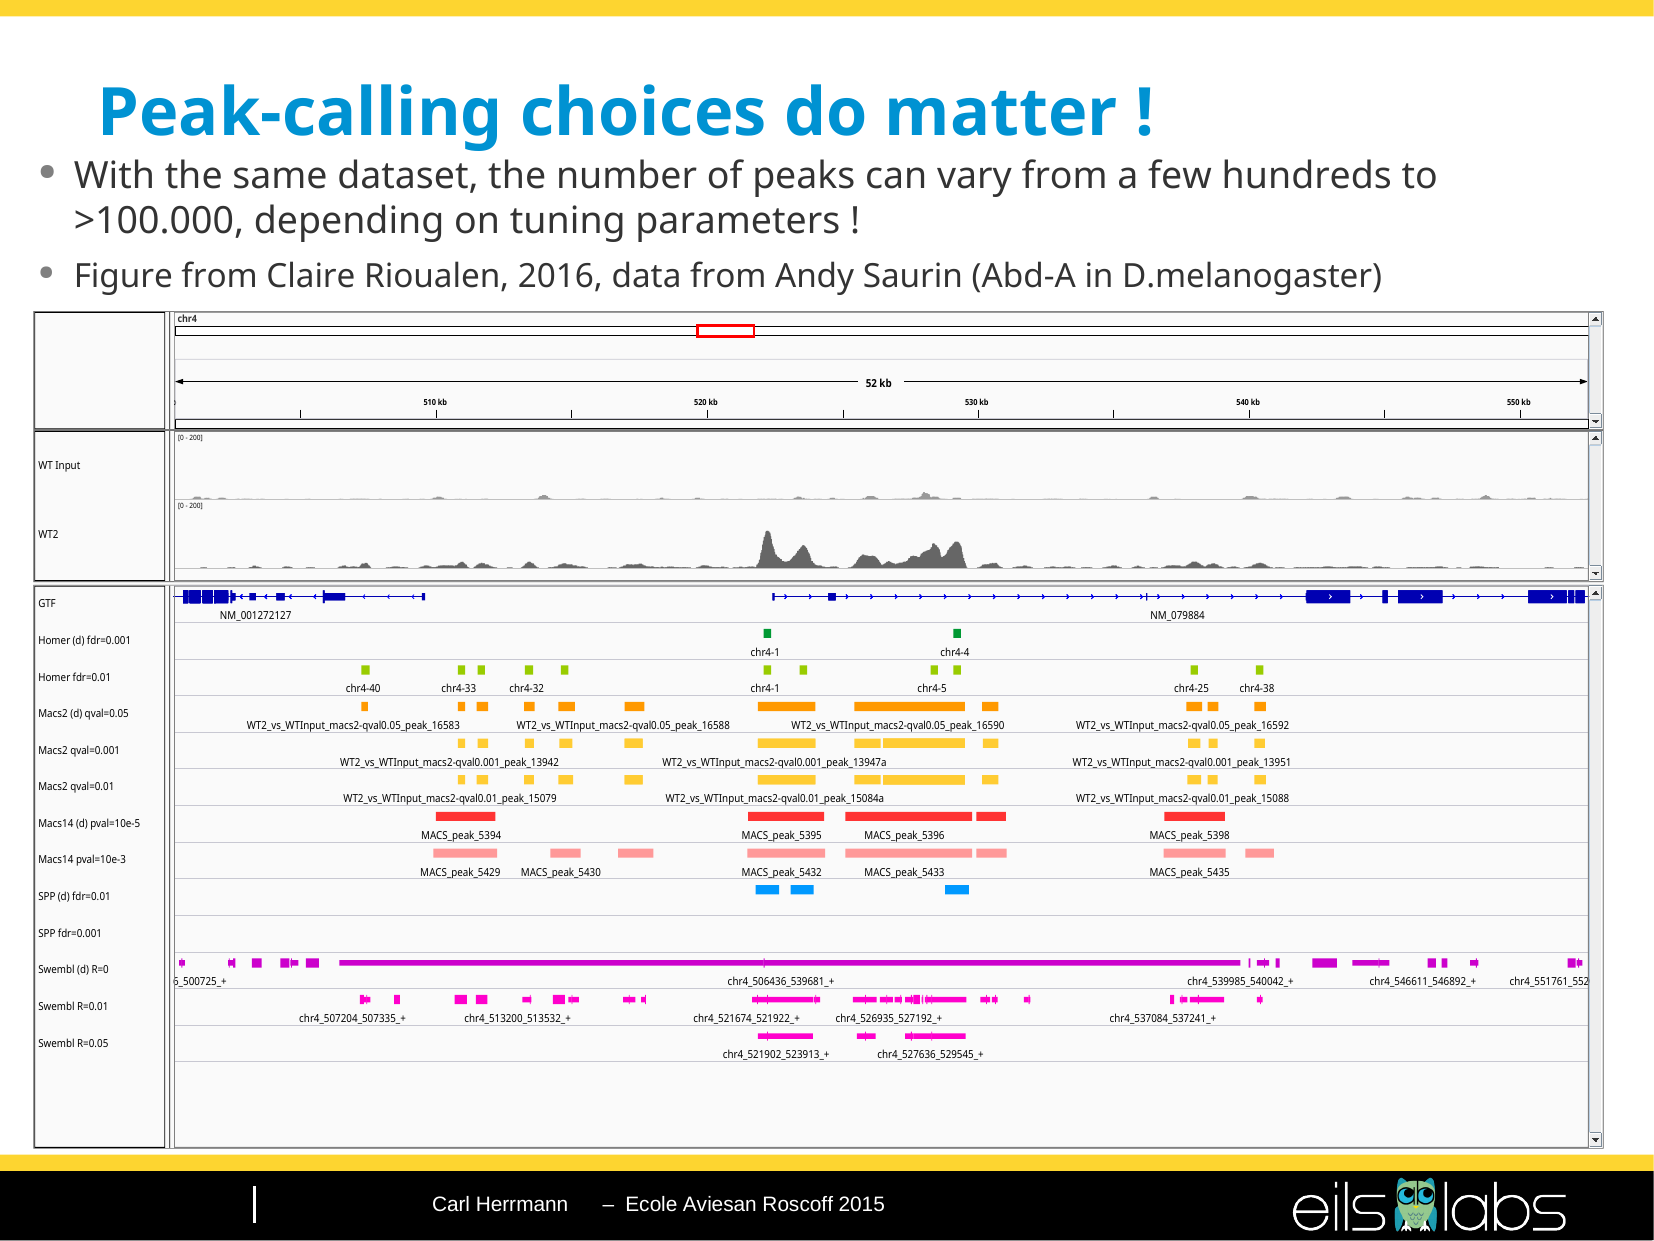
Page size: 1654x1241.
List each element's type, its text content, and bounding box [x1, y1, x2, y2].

picture [33, 310, 1604, 1150]
picture [1292, 1177, 1566, 1232]
title Peak-calling choices do matter ! [82, 61, 1571, 142]
text_box With the same dataset, the number of peaks can vary from a few hundreds to >100.000, depending on tuning parameters ! Figure from Claire Rioualen, 2016, data from Andy Saurin (Abd-A in D.melanogaster) [23, 142, 1602, 302]
